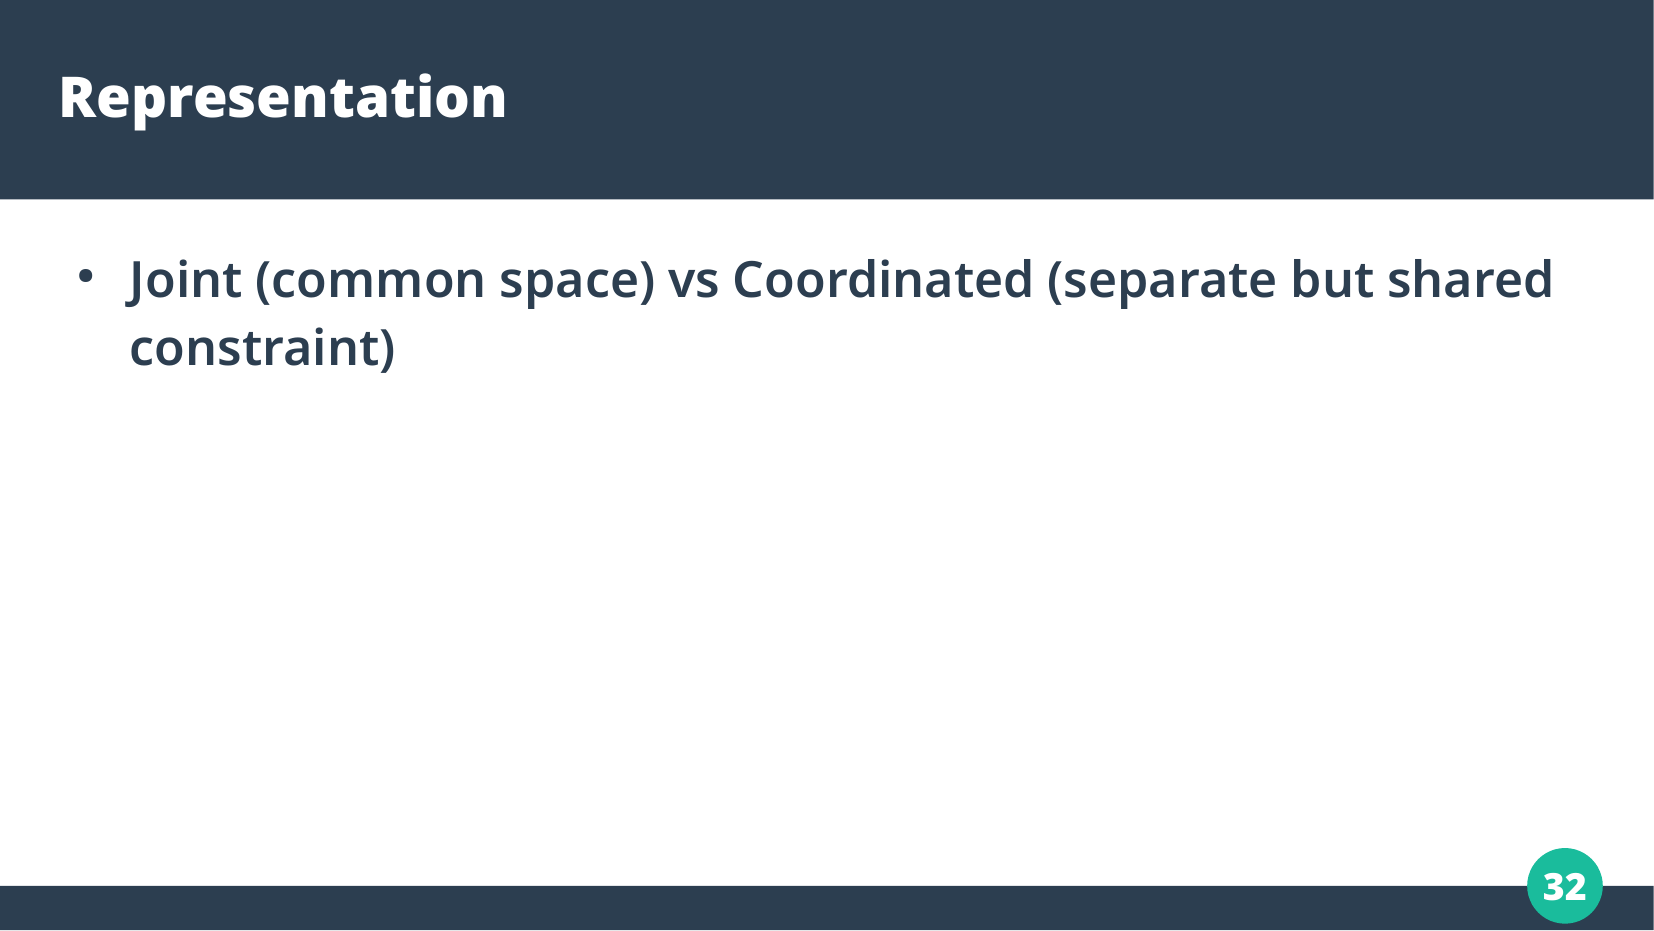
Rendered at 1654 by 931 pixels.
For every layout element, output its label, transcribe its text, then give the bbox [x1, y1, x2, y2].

title Representation [59, 37, 1595, 155]
list Joint (common space) vs Coordinated (separate but shared constraint) [59, 243, 1595, 864]
